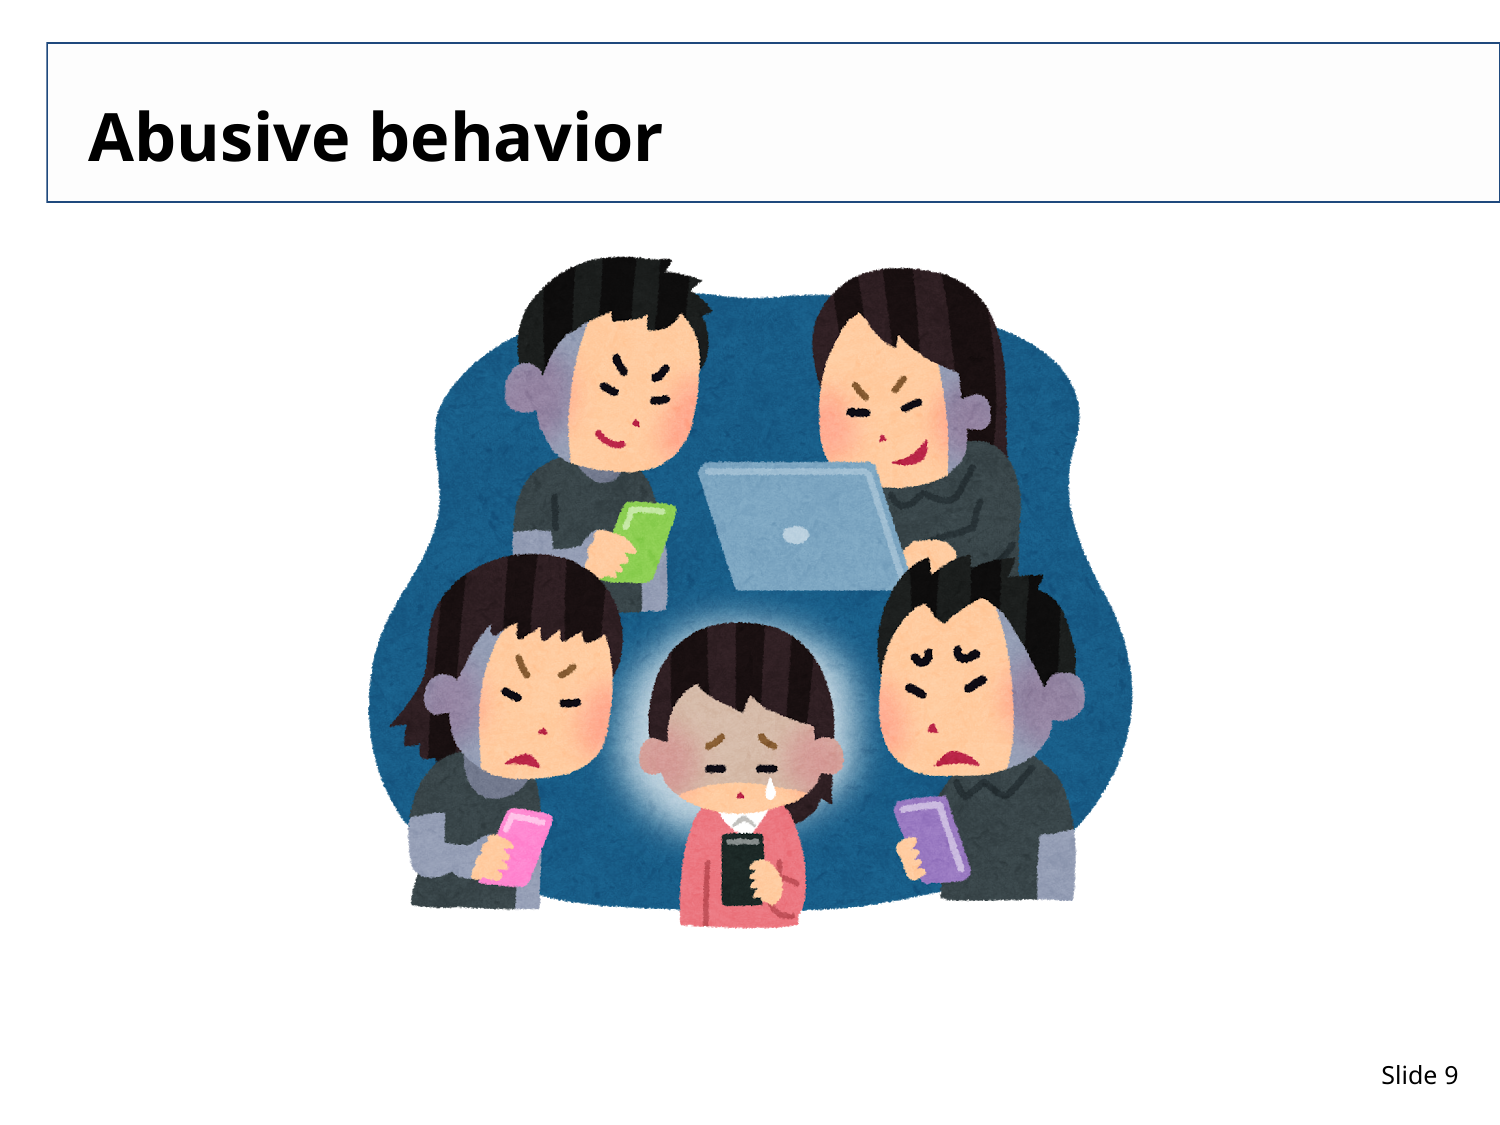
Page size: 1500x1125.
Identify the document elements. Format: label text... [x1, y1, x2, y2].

text_box Abusive behavior [88, 42, 1469, 176]
picture [352, 221, 1148, 961]
